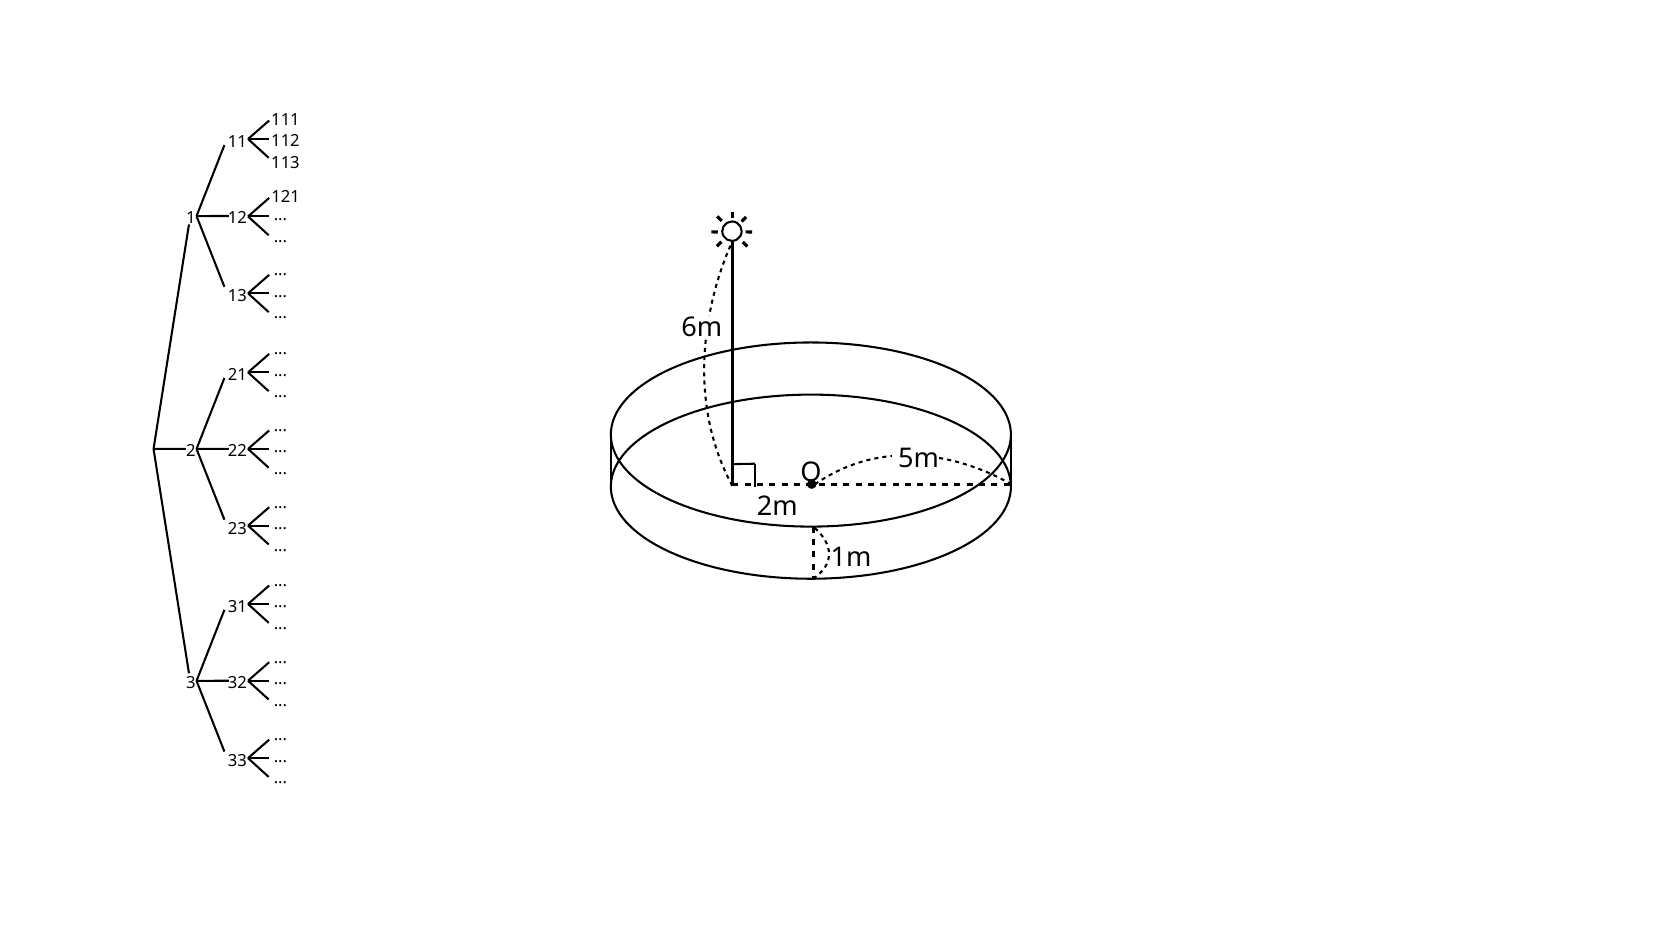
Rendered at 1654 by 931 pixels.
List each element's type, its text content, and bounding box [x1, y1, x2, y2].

text_box 6m [666, 300, 733, 355]
text_box 32 [252, 674, 259, 680]
text_box ... [259, 561, 303, 596]
text_box ... [259, 285, 303, 293]
text_box ... [259, 407, 303, 441]
text_box [722, 221, 742, 241]
text_box 3 [171, 663, 202, 698]
text_box ... [259, 372, 303, 407]
text_box ... [259, 758, 303, 793]
text_box 3 [199, 663, 210, 679]
text_box ... [259, 750, 303, 758]
text_box ... [259, 482, 303, 518]
text_box ... [259, 329, 303, 364]
text_box 12 [252, 217, 259, 224]
text_box ... [259, 604, 303, 637]
text_box 31 [252, 597, 259, 603]
text_box 2 [199, 431, 210, 447]
text_box 32 [213, 663, 259, 698]
text_box ... [259, 441, 303, 449]
text_box ... [259, 293, 303, 328]
text_box 121 [256, 178, 312, 212]
text_box 1 [171, 198, 202, 233]
text_box ... [259, 596, 303, 604]
text_box 31 [252, 605, 259, 611]
text_box 13 [213, 276, 259, 311]
text_box ... [259, 680, 303, 715]
text_box ... [259, 251, 303, 285]
text_box 12 [213, 198, 259, 233]
text_box 1 [199, 218, 210, 233]
text_box O [785, 444, 859, 516]
text_box ... [259, 449, 303, 482]
text_box ... [259, 212, 303, 216]
text_box ... [259, 518, 303, 525]
text_box 1 [199, 198, 210, 215]
text_box ... [259, 216, 303, 251]
text_box ... [259, 364, 303, 372]
text_box 5m [883, 431, 950, 486]
text_box 21 [252, 373, 259, 380]
text_box 23 [252, 519, 259, 525]
text_box 31 [213, 587, 259, 622]
text_box 112 [256, 135, 312, 143]
text_box 21 [213, 355, 259, 390]
text_box 33 [213, 740, 259, 776]
text_box 113 [256, 143, 312, 178]
text_box 22 [213, 431, 259, 466]
text_box 2 [199, 450, 210, 466]
text_box ... [259, 673, 303, 680]
text_box 3 [199, 682, 210, 698]
text_box 22 [252, 442, 259, 448]
text_box 111 [256, 100, 312, 135]
text_box 11 [213, 122, 256, 157]
text_box 2 [171, 431, 202, 466]
text_box 1m [815, 530, 882, 584]
text_box 22 [252, 450, 259, 456]
text_box ... [259, 715, 303, 750]
text_box ... [259, 525, 303, 561]
text_box ... [259, 637, 303, 673]
text_box 33 [252, 759, 259, 765]
text_box 23 [213, 508, 259, 544]
text_box 13 [252, 294, 259, 300]
text_box 2m [742, 479, 808, 533]
